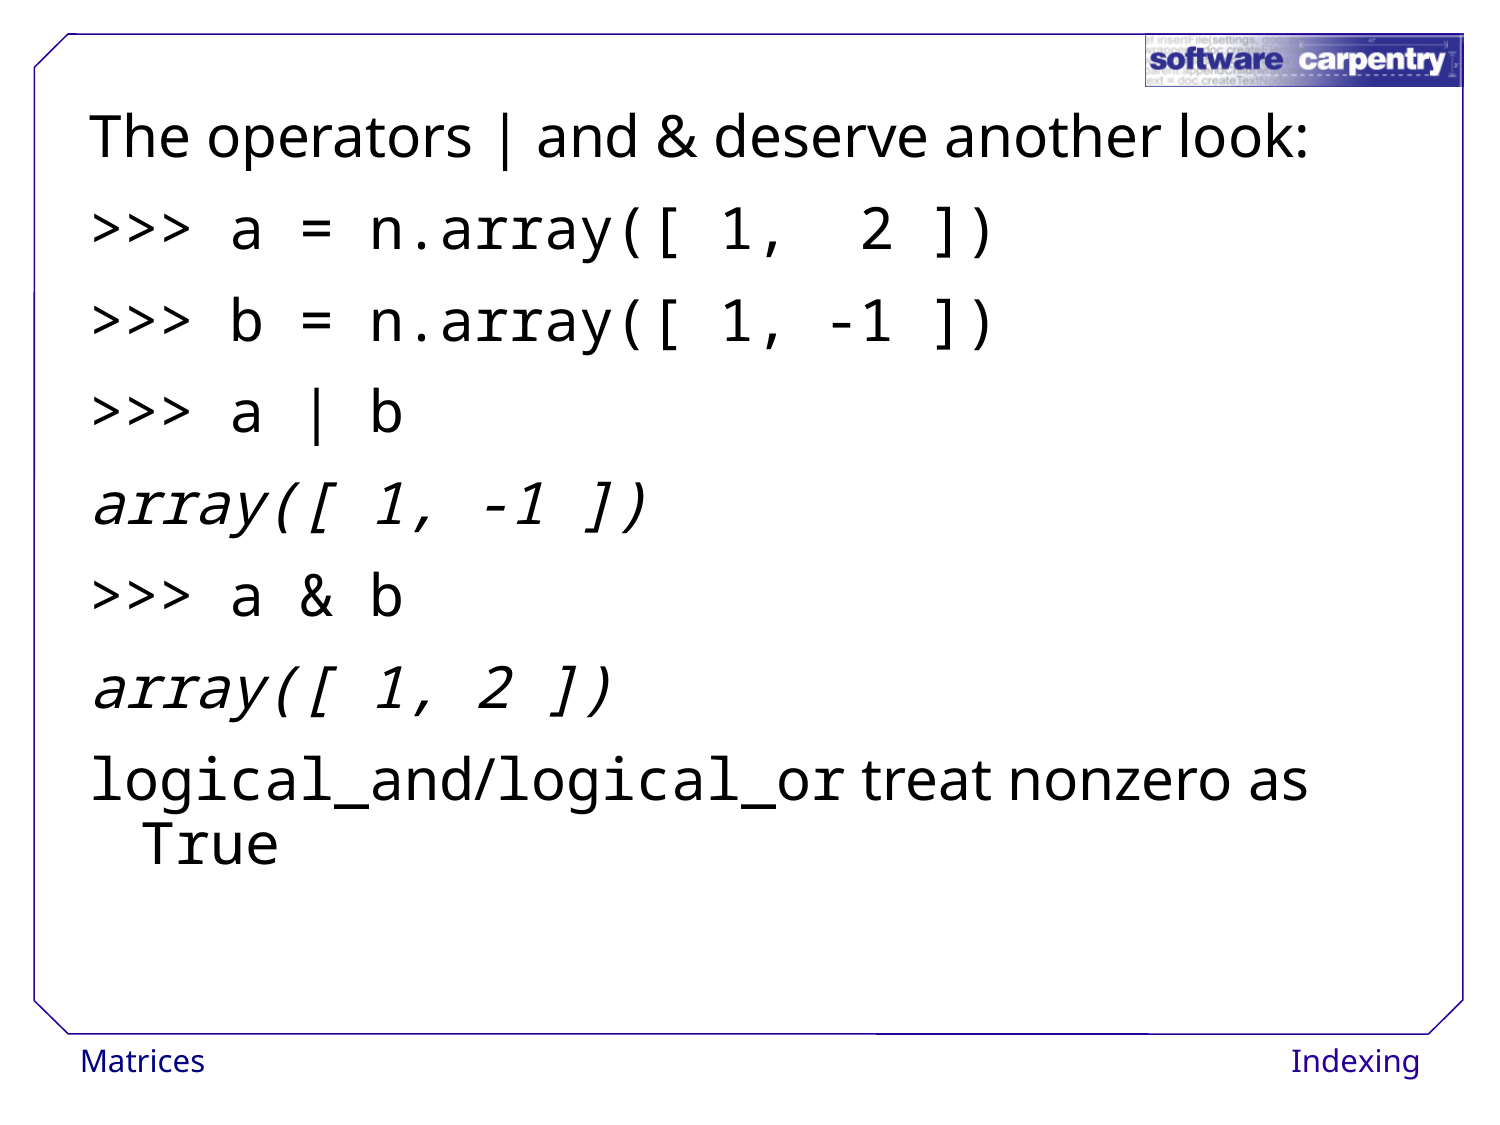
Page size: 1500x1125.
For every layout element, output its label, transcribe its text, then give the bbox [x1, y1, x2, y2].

picture [1145, 33, 1464, 87]
list The operators | and & deserve another look: >>> a = n.array([ 1, 2 ]) >>> b = n.array([ 1, -1 ]) >>> a | b array([ 1, -1 ]) >>> a & b array([ 1, 2 ]) logical_and/logical_or treat nonzero as True [74, 99, 1463, 1013]
